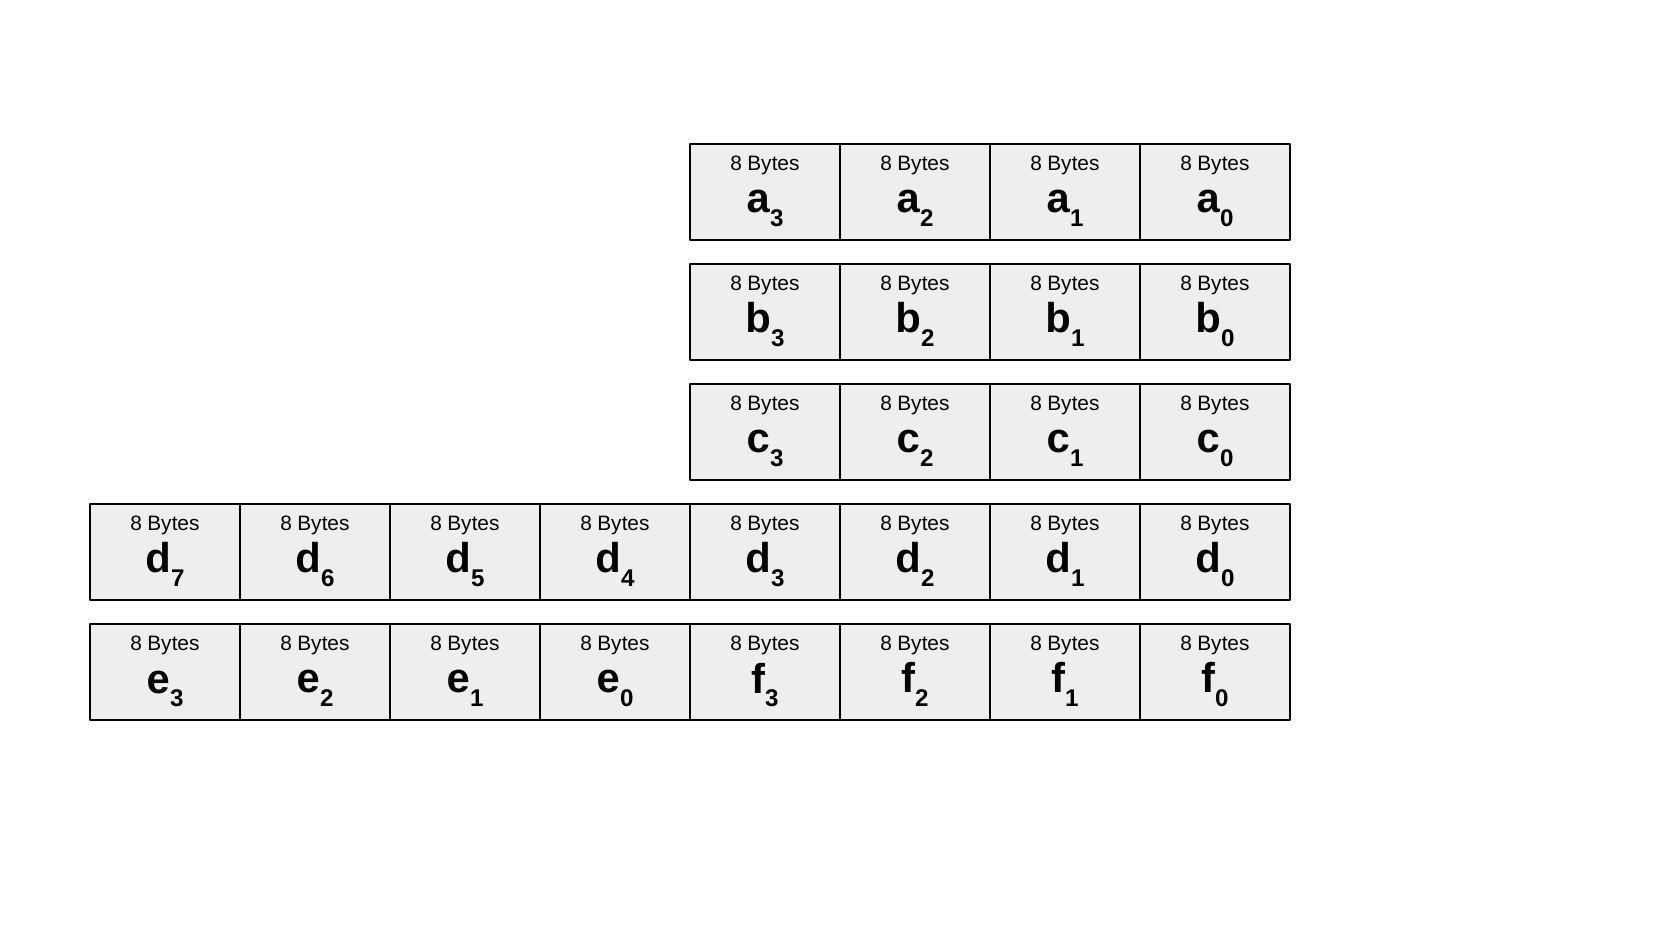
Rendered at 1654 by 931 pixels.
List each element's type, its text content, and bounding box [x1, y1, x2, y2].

text_box 8 Bytes e1 [390, 623, 539, 720]
text_box 8 Bytes c0 [1140, 383, 1291, 480]
text_box 8 Bytes d5 [391, 503, 539, 600]
text_box 8 Bytes e2 [241, 623, 389, 720]
text_box 8 Bytes d3 [690, 503, 841, 600]
text_box 8 Bytes d1 [990, 503, 1139, 600]
text_box 8 Bytes e3 [90, 623, 241, 721]
text_box 8 Bytes e0 [540, 623, 689, 720]
text_box 8 Bytes a1 [990, 143, 1139, 240]
text_box 8 Bytes c3 [690, 383, 841, 480]
text_box 8 Bytes c1 [990, 383, 1139, 480]
text_box 8 Bytes a2 [841, 143, 989, 240]
text_box 8 Bytes f0 [1140, 623, 1291, 720]
text_box 8 Bytes f2 [841, 623, 989, 720]
text_box 8 Bytes b0 [1140, 263, 1291, 360]
text_box 8 Bytes d4 [540, 503, 689, 600]
text_box 8 Bytes f1 [990, 623, 1139, 720]
text_box 8 Bytes b3 [690, 263, 841, 360]
text_box 8 Bytes d6 [240, 503, 391, 600]
text_box 8 Bytes a3 [690, 143, 841, 240]
text_box 8 Bytes d2 [841, 503, 989, 600]
text_box 8 Bytes b1 [990, 263, 1139, 360]
text_box 8 Bytes a0 [1140, 143, 1291, 240]
text_box 8 Bytes b2 [841, 263, 989, 360]
text_box 8 Bytes d7 [90, 503, 239, 600]
text_box 8 Bytes d0 [1140, 503, 1291, 600]
text_box 8 Bytes f3 [690, 623, 841, 721]
text_box 8 Bytes c2 [841, 383, 989, 480]
